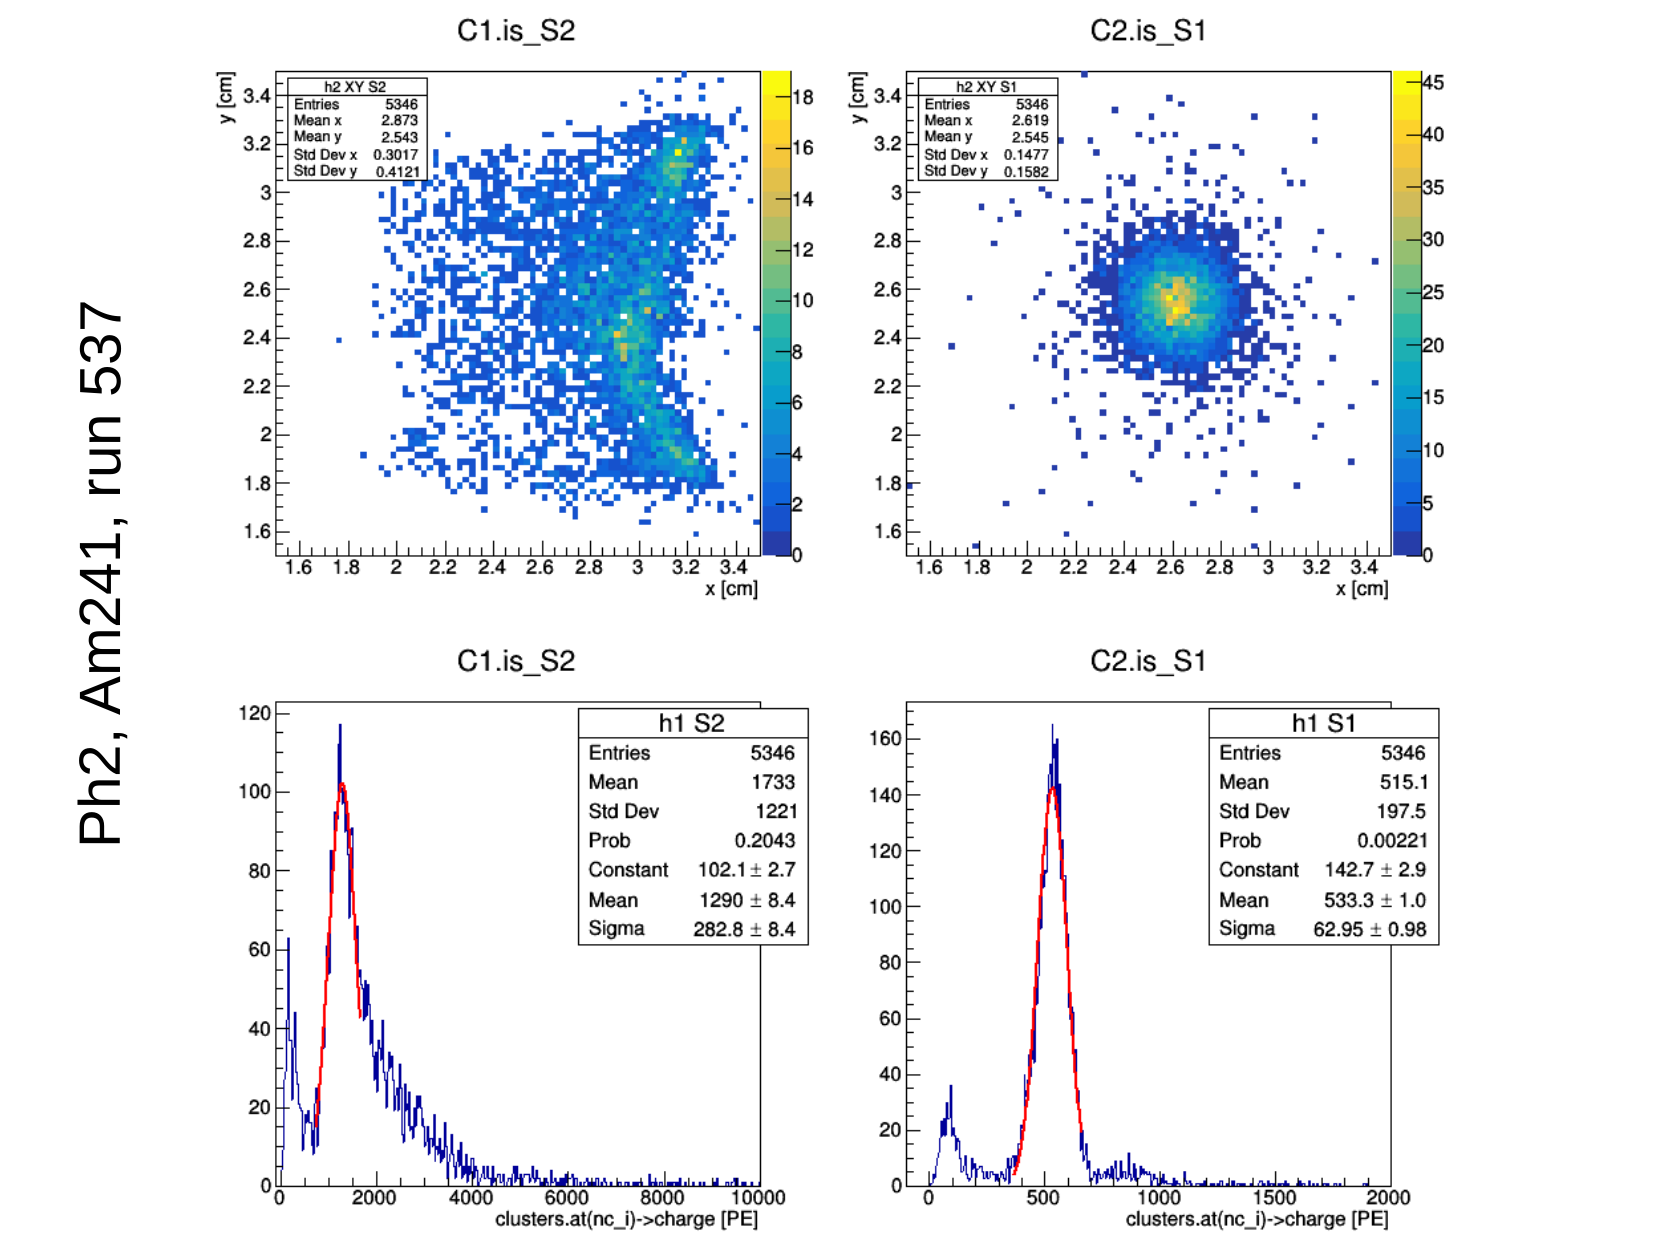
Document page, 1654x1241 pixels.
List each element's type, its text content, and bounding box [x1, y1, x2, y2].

text_box Ph2, Am241, run 537 [59, 233, 196, 916]
picture [209, 2, 1457, 1241]
